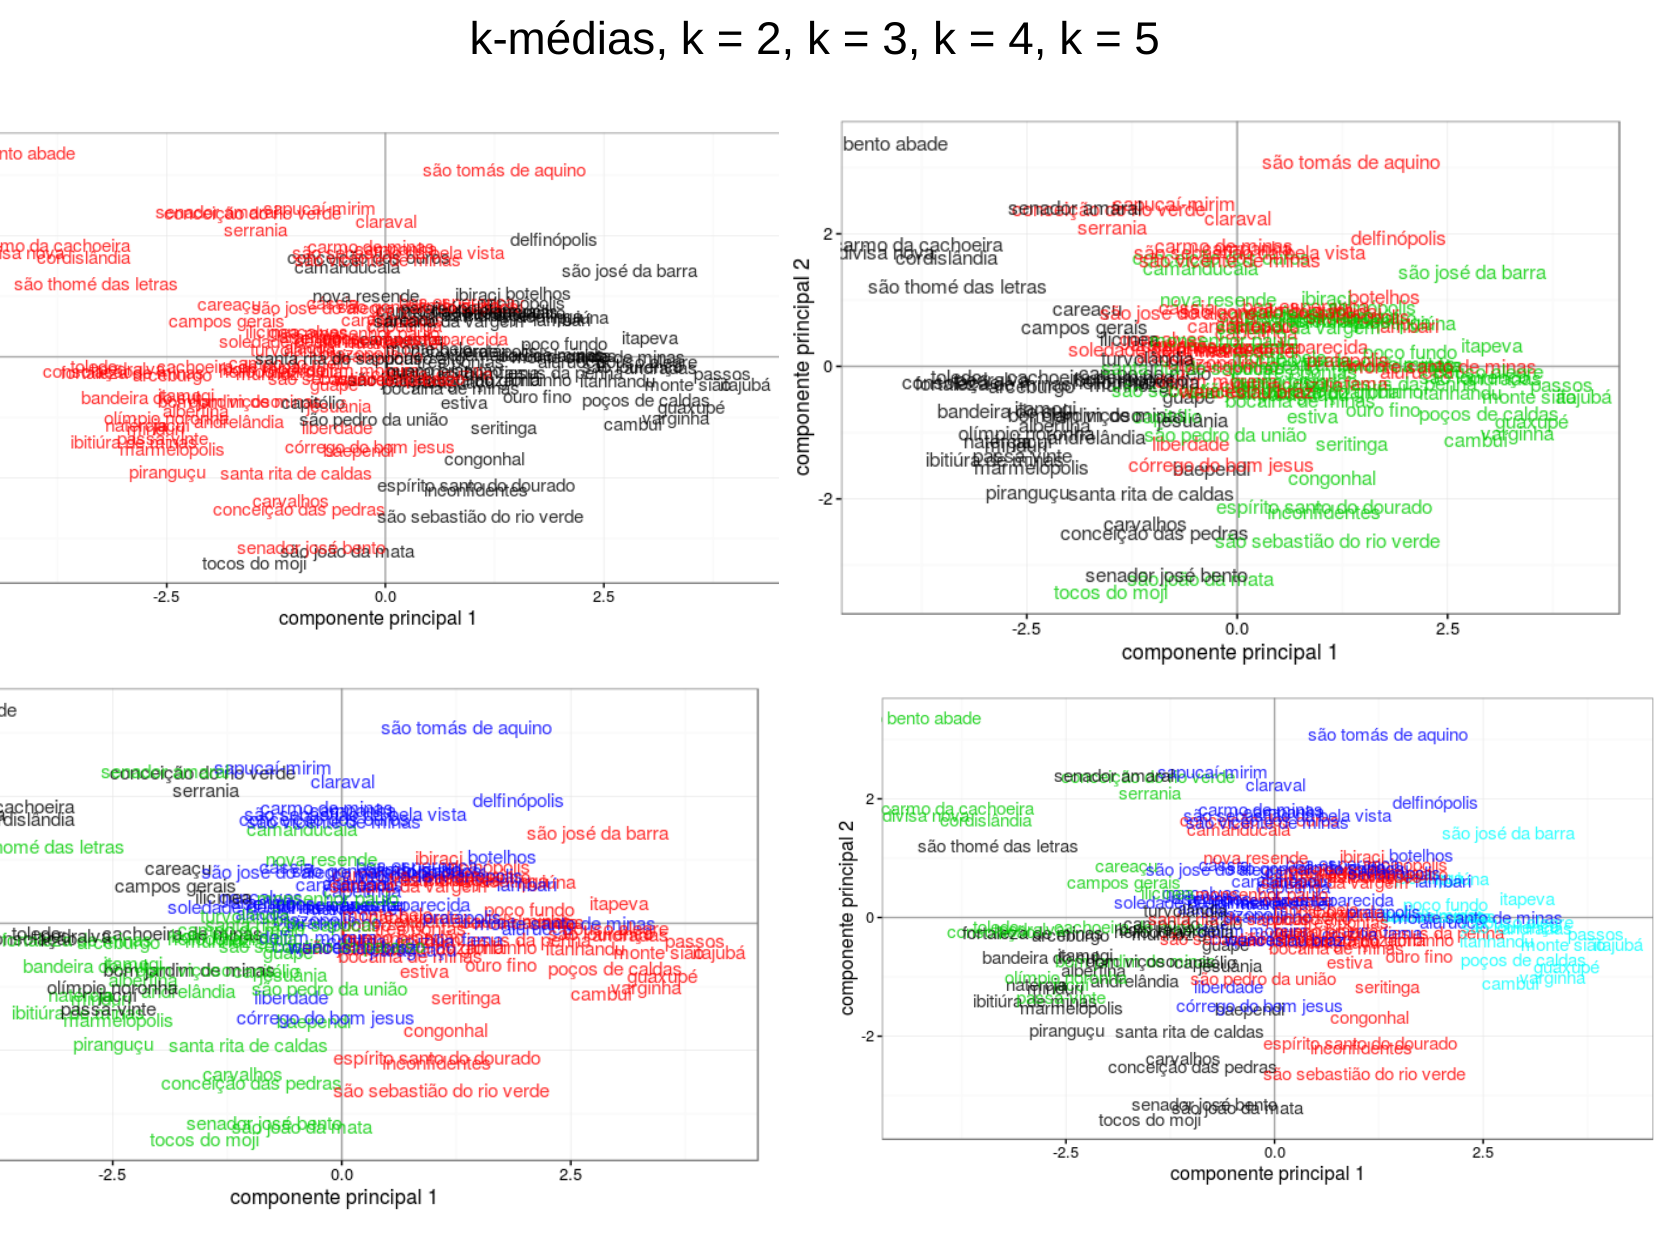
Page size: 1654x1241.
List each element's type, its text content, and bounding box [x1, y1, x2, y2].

picture [0, 80, 1654, 1193]
picture [0, 649, 768, 1219]
title k-médias, k = 2, k = 3, k = 4, k = 5 [70, 0, 1560, 95]
